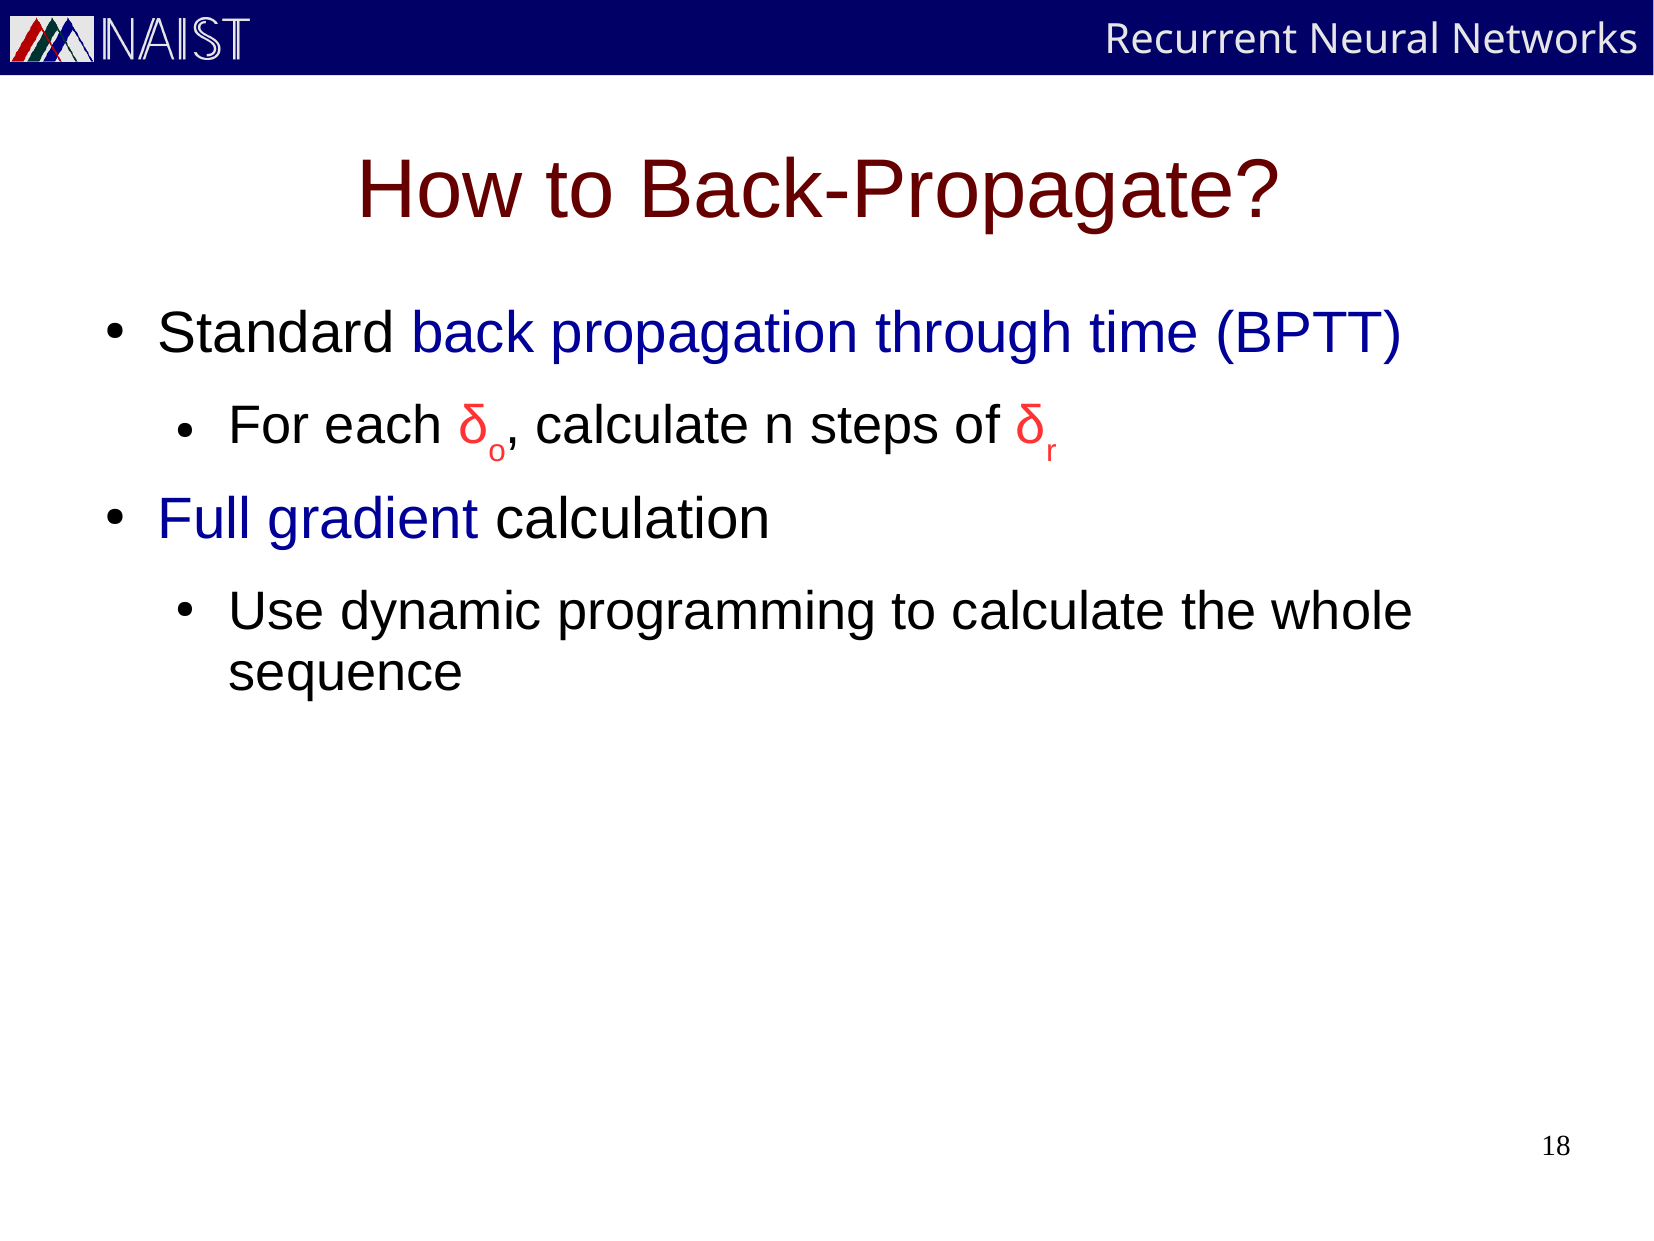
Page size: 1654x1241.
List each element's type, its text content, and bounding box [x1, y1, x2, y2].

picture [10, 16, 94, 62]
title How to Back-Propagate? [75, 92, 1564, 285]
picture [102, 17, 251, 60]
list Standard back propagation through time (BPTT) For each δo, calculate n steps of δr Full gradient calculation Use dynamic programming to calculate the whole sequence [86, 300, 1576, 1020]
